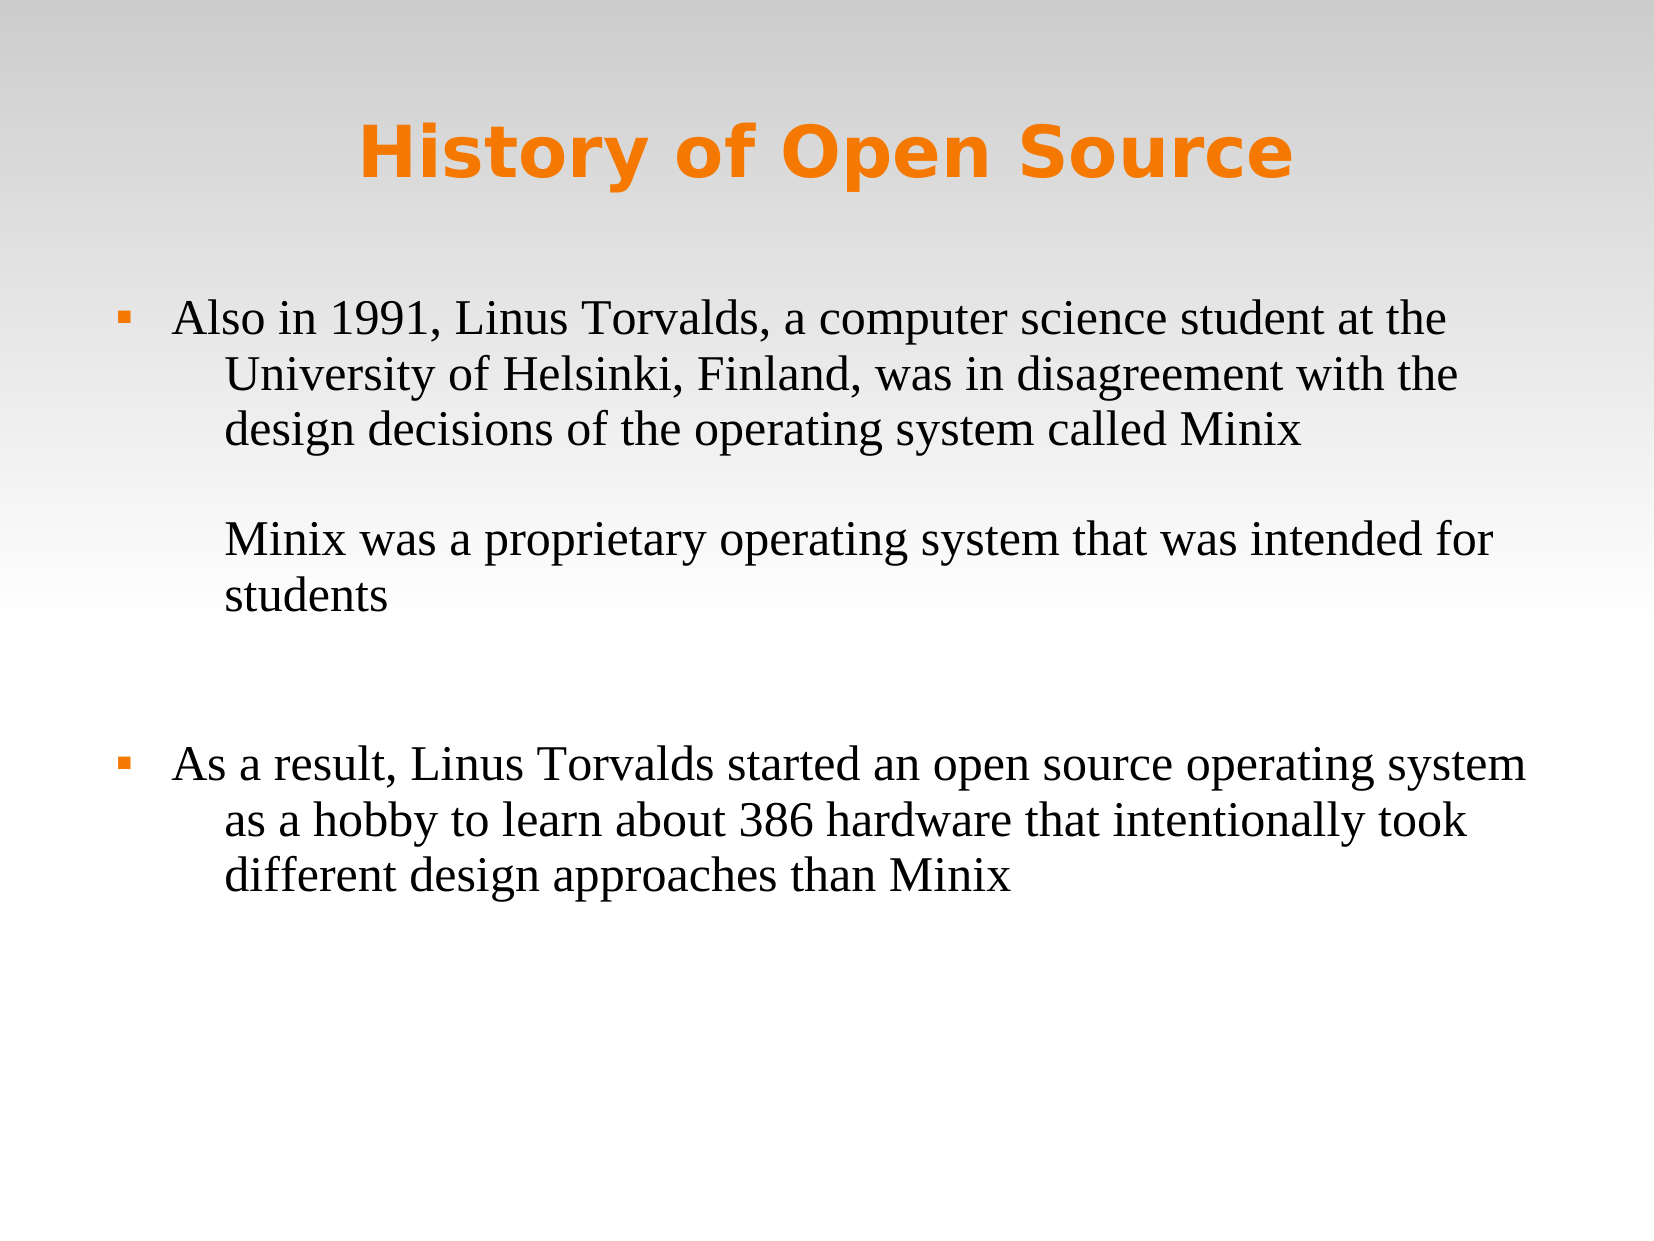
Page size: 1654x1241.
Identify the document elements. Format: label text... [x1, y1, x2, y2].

title History of Open Source [82, 49, 1571, 257]
list Also in 1991, Linus Torvalds, a computer science student at the University of Helsinki, Finland, was in disagreement with the design decisions of the operating system called Minix Minix was a proprietary operating system that was intended for students As a result, Linus Torvalds started an open source operating system as a hobby to learn about 386 hardware that intentionally took different design approaches than Minix [82, 290, 1571, 1109]
